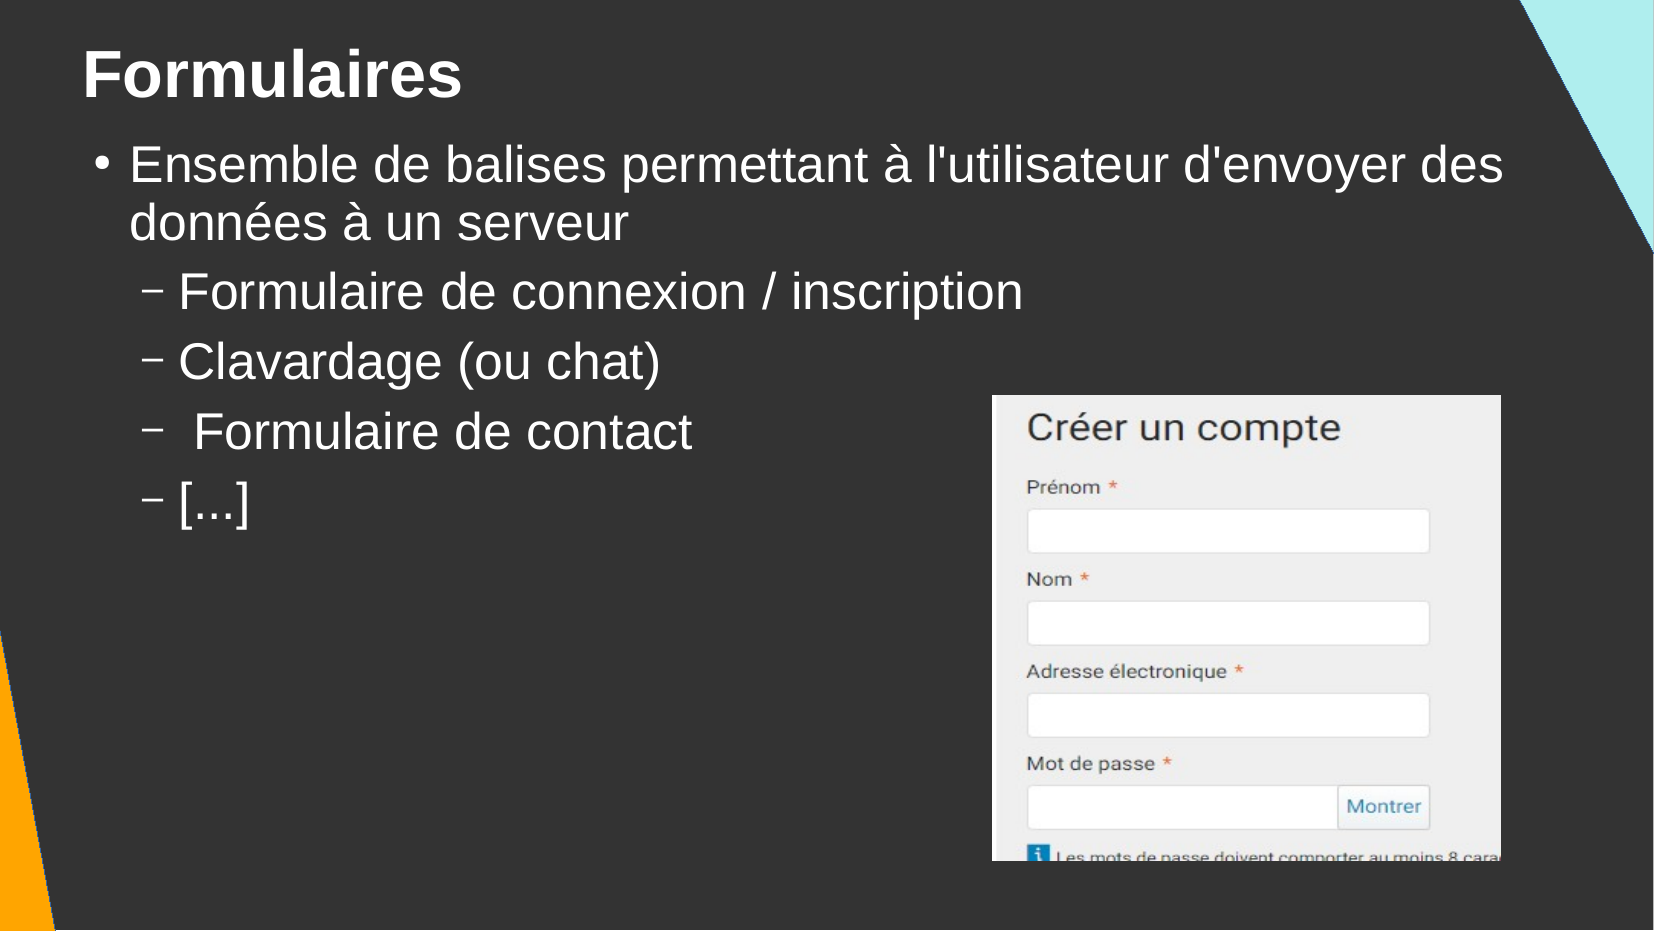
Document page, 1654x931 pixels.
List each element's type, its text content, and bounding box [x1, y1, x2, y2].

list Ensemble de balises permettant à l'utilisateur d'envoyer des données à un serveur Formulaire de connexion / inscription Clavardage (ou chat) Formulaire de contact [...] [80, 135, 1605, 532]
text_box [0, 630, 56, 931]
title Formulaires [82, 37, 1571, 114]
text_box [1519, 0, 1654, 254]
picture [992, 395, 1501, 861]
